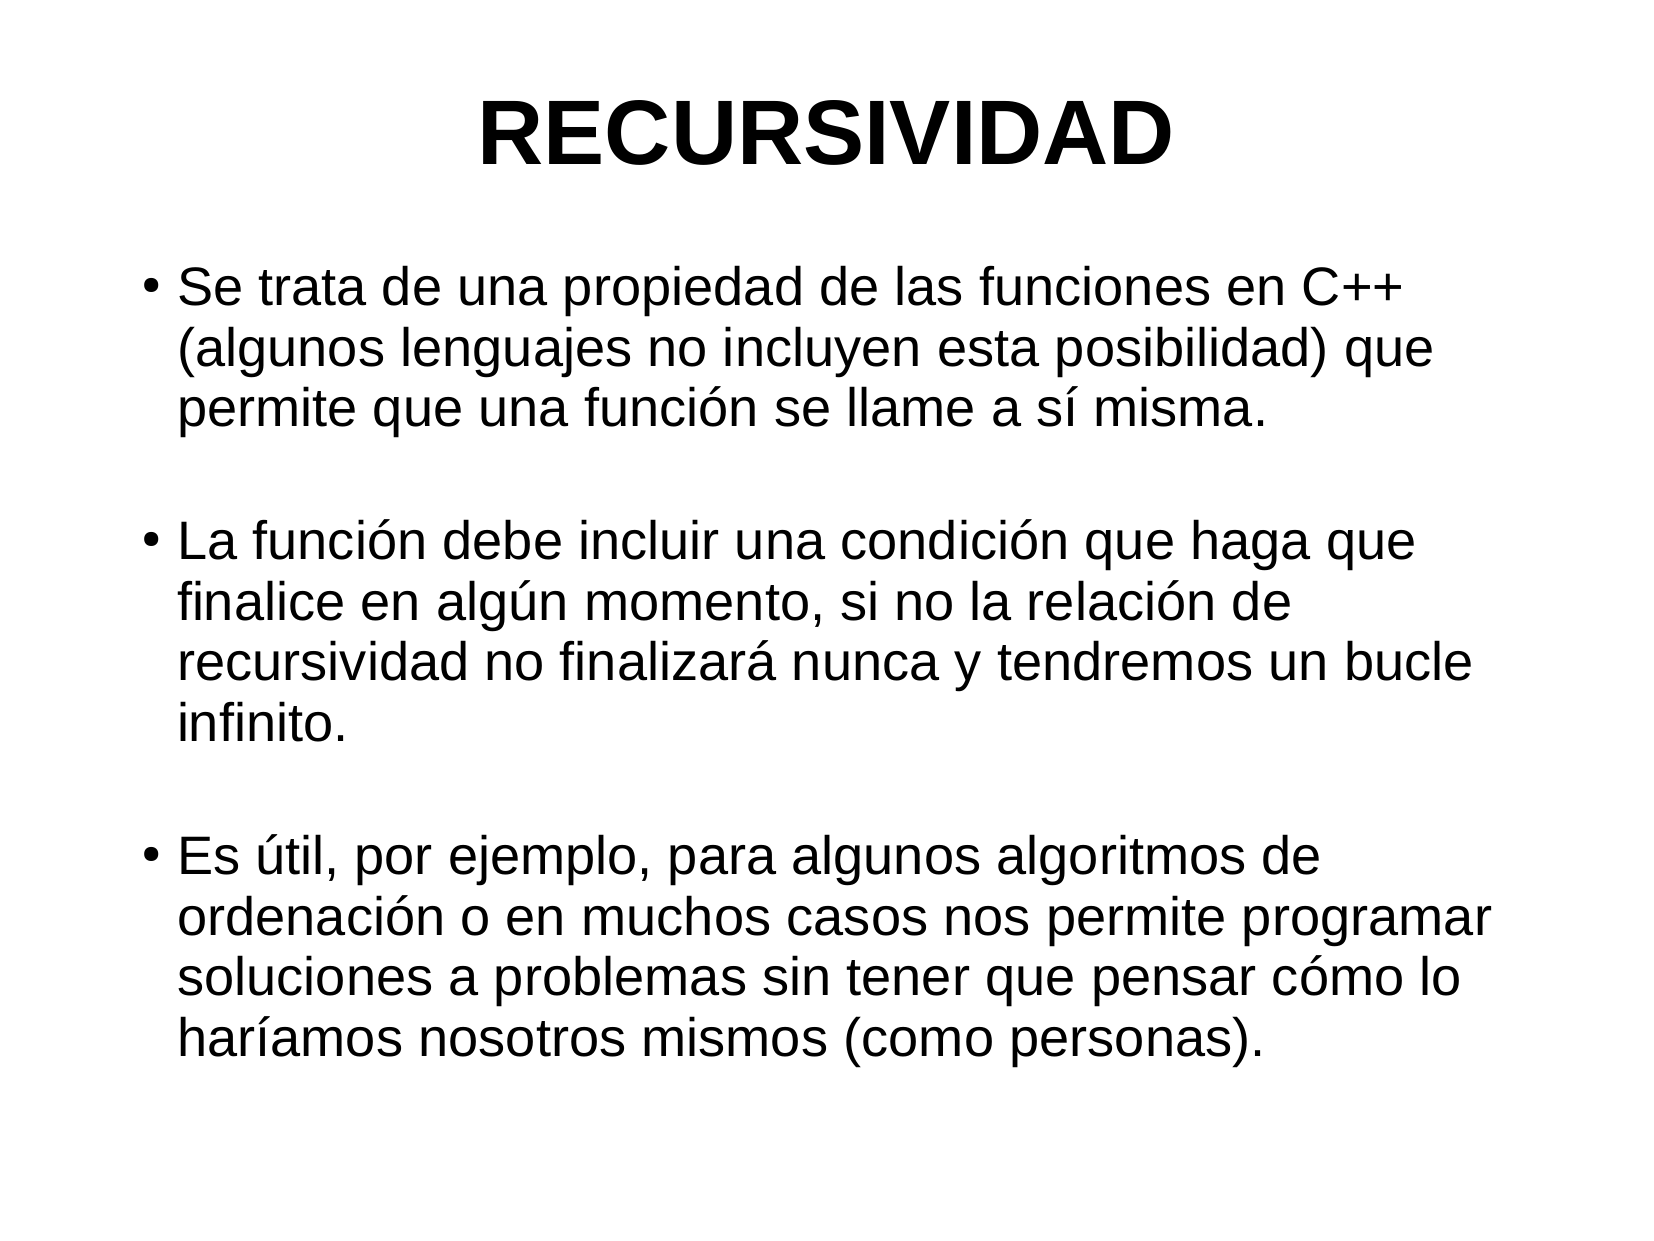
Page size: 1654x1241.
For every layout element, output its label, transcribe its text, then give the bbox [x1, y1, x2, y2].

text_box Se trata de una propiedad de las funciones en C++ (algunos lenguajes no incluyen esta posibilidad) que permite que una función se llame a sí misma. La función debe incluir una condición que haga que finalice en algún momento, si no la relación de recursividad no finalizará nunca y tendremos un bucle infinito. Es útil, por ejemplo, para algunos algoritmos de ordenación o en muchos casos nos permite programar soluciones a problemas sin tener que pensar cómo lo haríamos nosotros mismos (como personas). [141, 256, 1560, 1146]
title RECURSIVIDAD [82, 29, 1571, 237]
